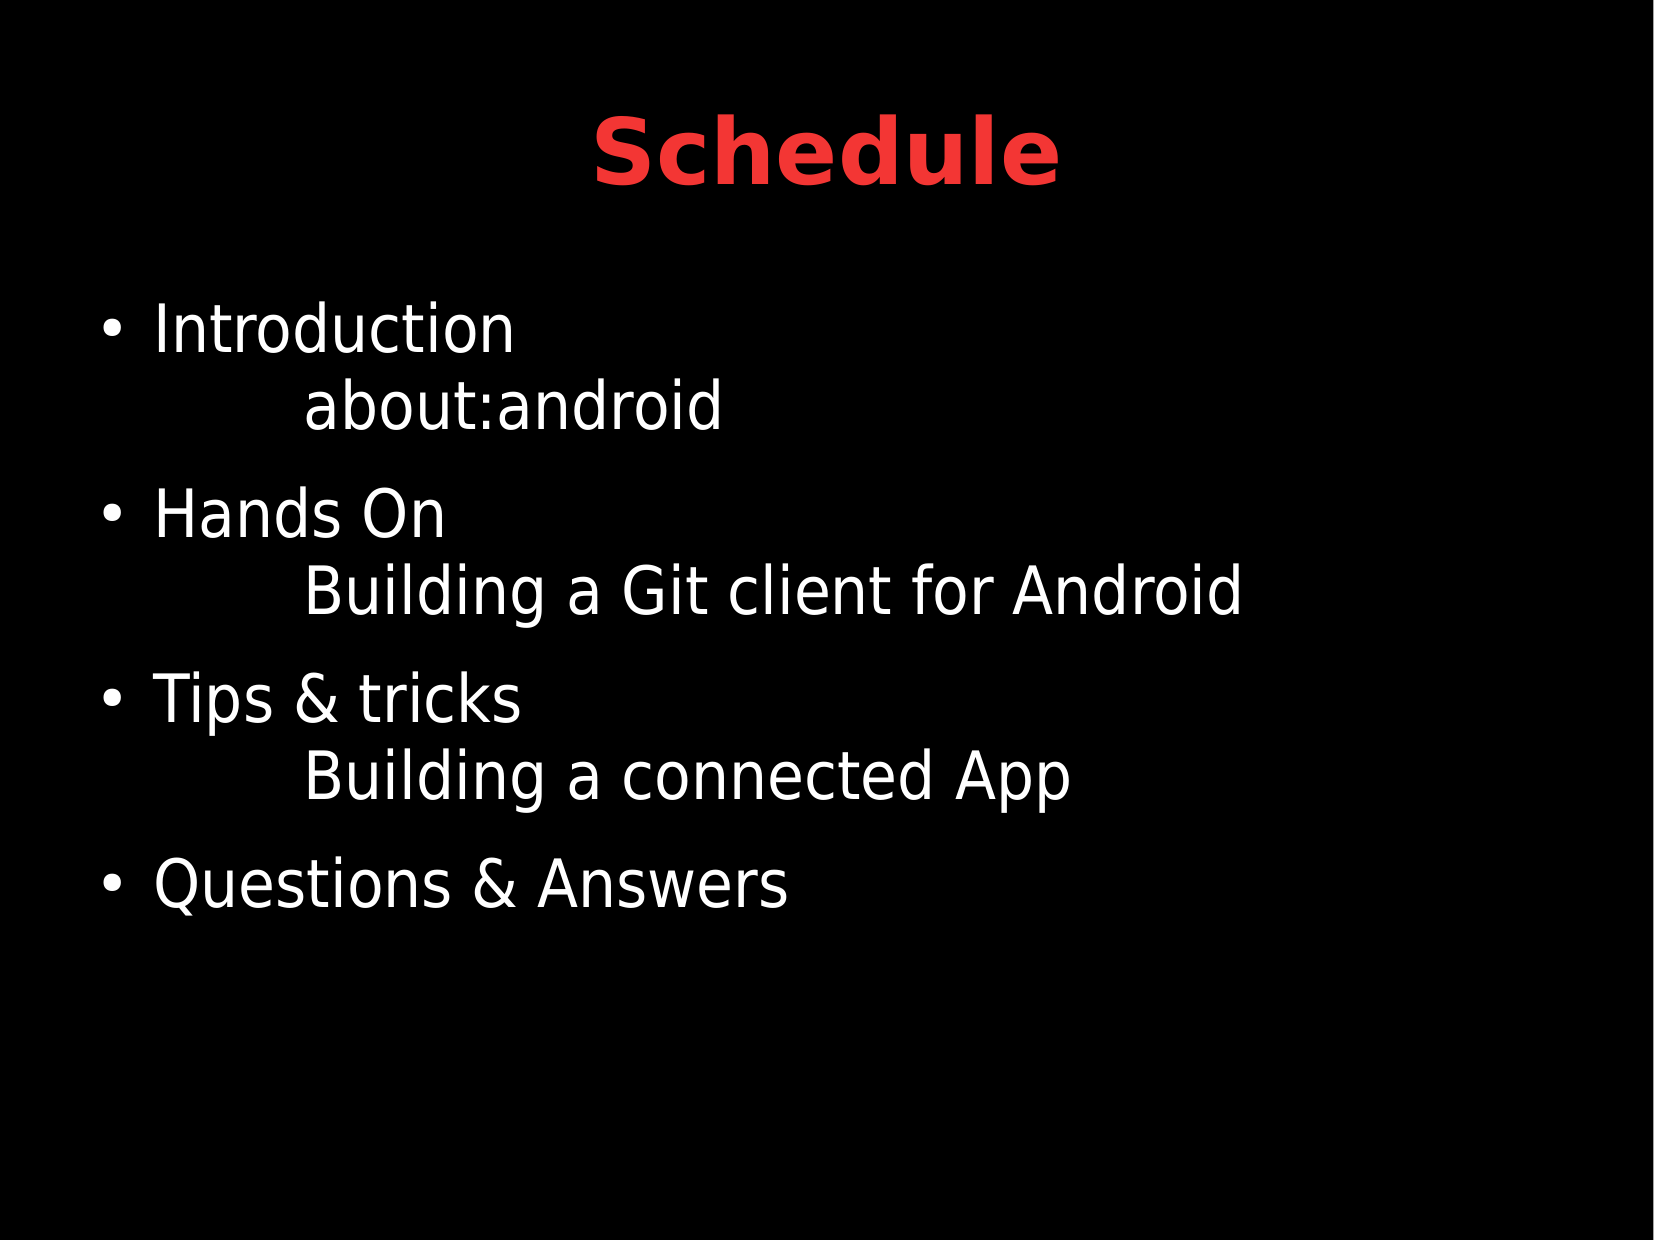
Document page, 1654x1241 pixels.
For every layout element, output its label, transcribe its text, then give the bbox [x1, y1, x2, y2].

list Introduction about:android Hands On Building a Git client for Android Tips & tricks Building a connected App Questions & Answers [82, 290, 1538, 1010]
title Schedule [82, 49, 1571, 257]
